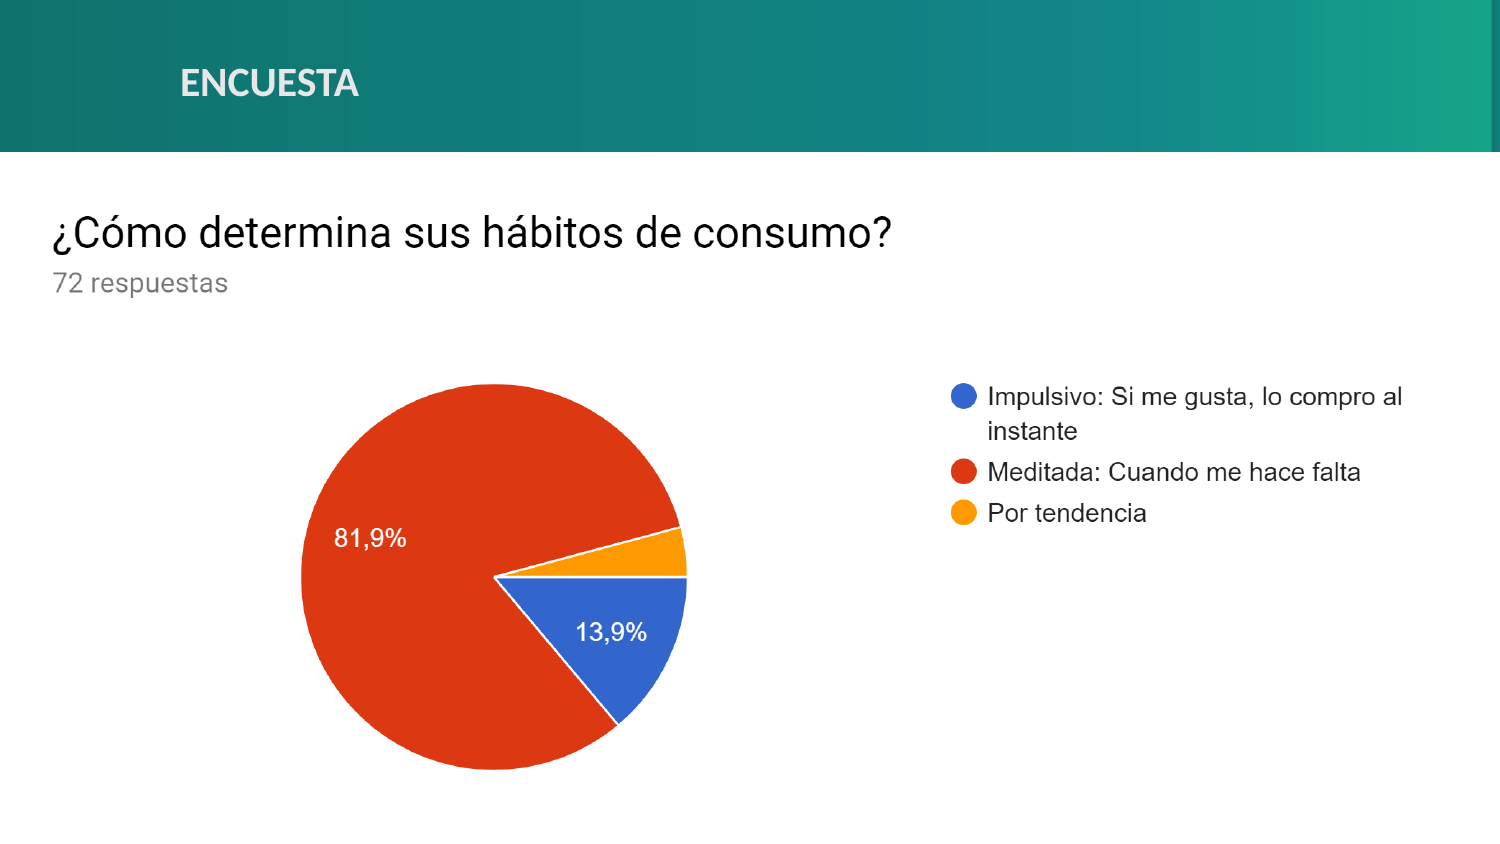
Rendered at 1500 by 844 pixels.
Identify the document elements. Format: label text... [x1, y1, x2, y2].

text_box ENCUESTA [165, 47, 591, 113]
picture [0, 0, 1500, 844]
